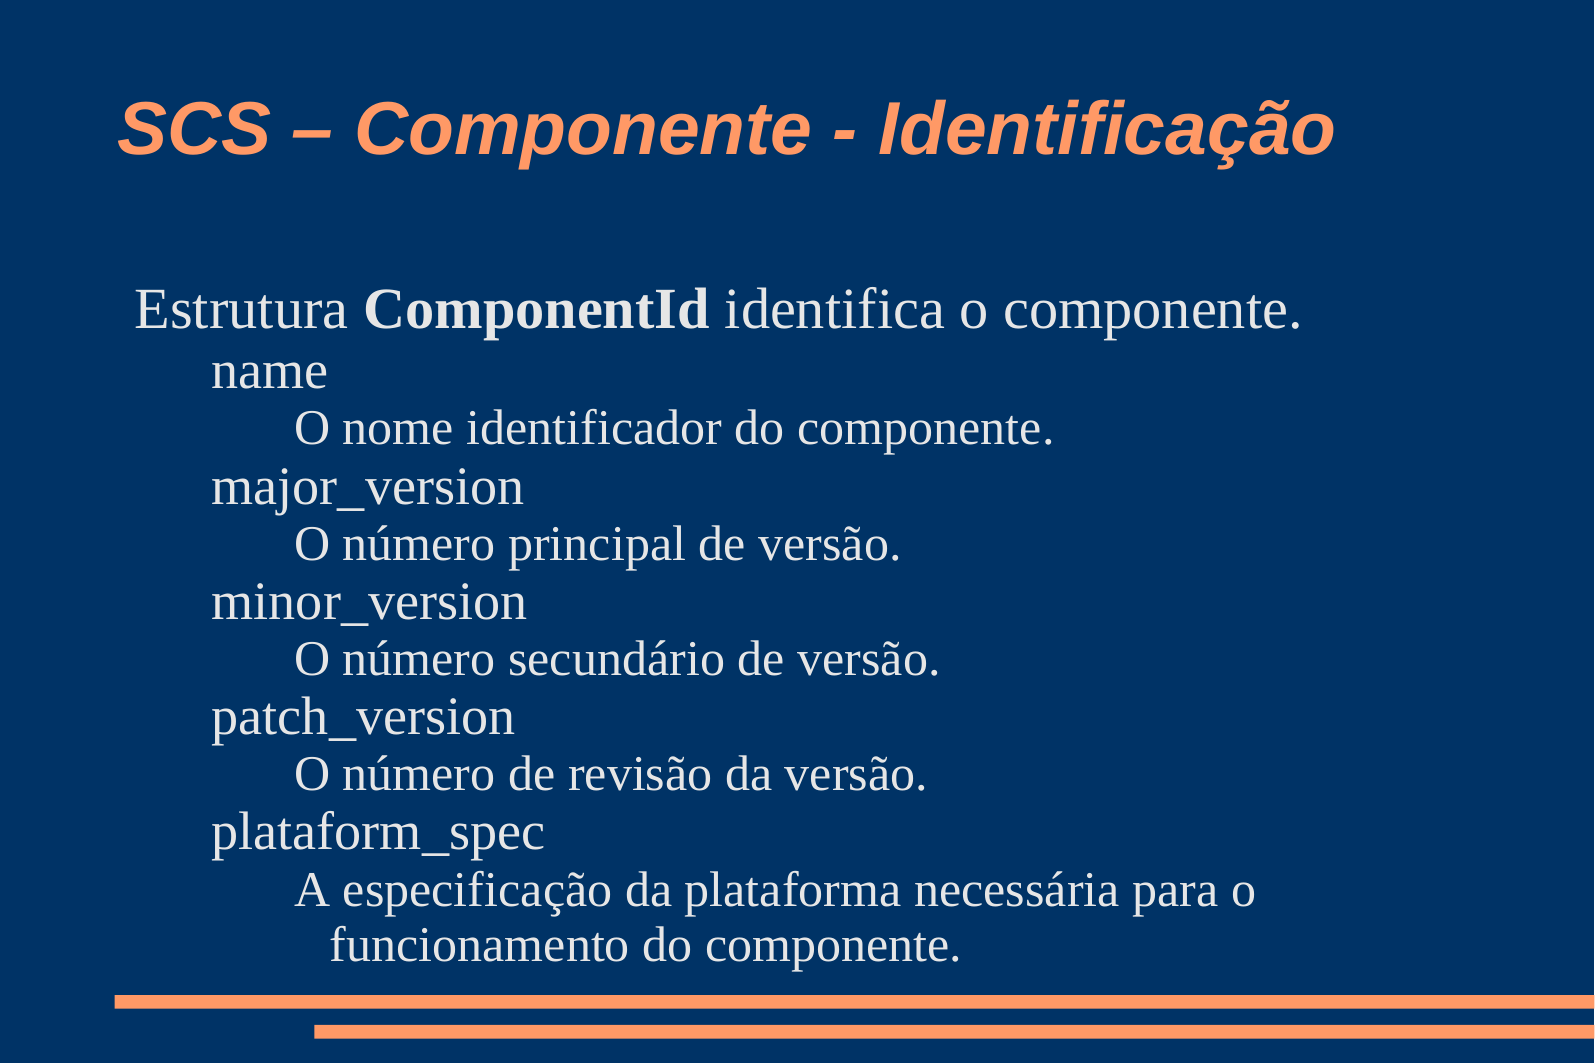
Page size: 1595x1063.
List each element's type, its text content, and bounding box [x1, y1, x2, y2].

list Estrutura ComponentId identifica o componente. name O nome identificador do componente. major_version O número principal de versão. minor_version O número secundário de versão. patch_version O número de revisão da versão. plataform_spec A especificação da plataforma necessária para o funcionamento do componente. [117, 276, 1505, 973]
title SCS – Componente - Identificação [117, 39, 1479, 218]
